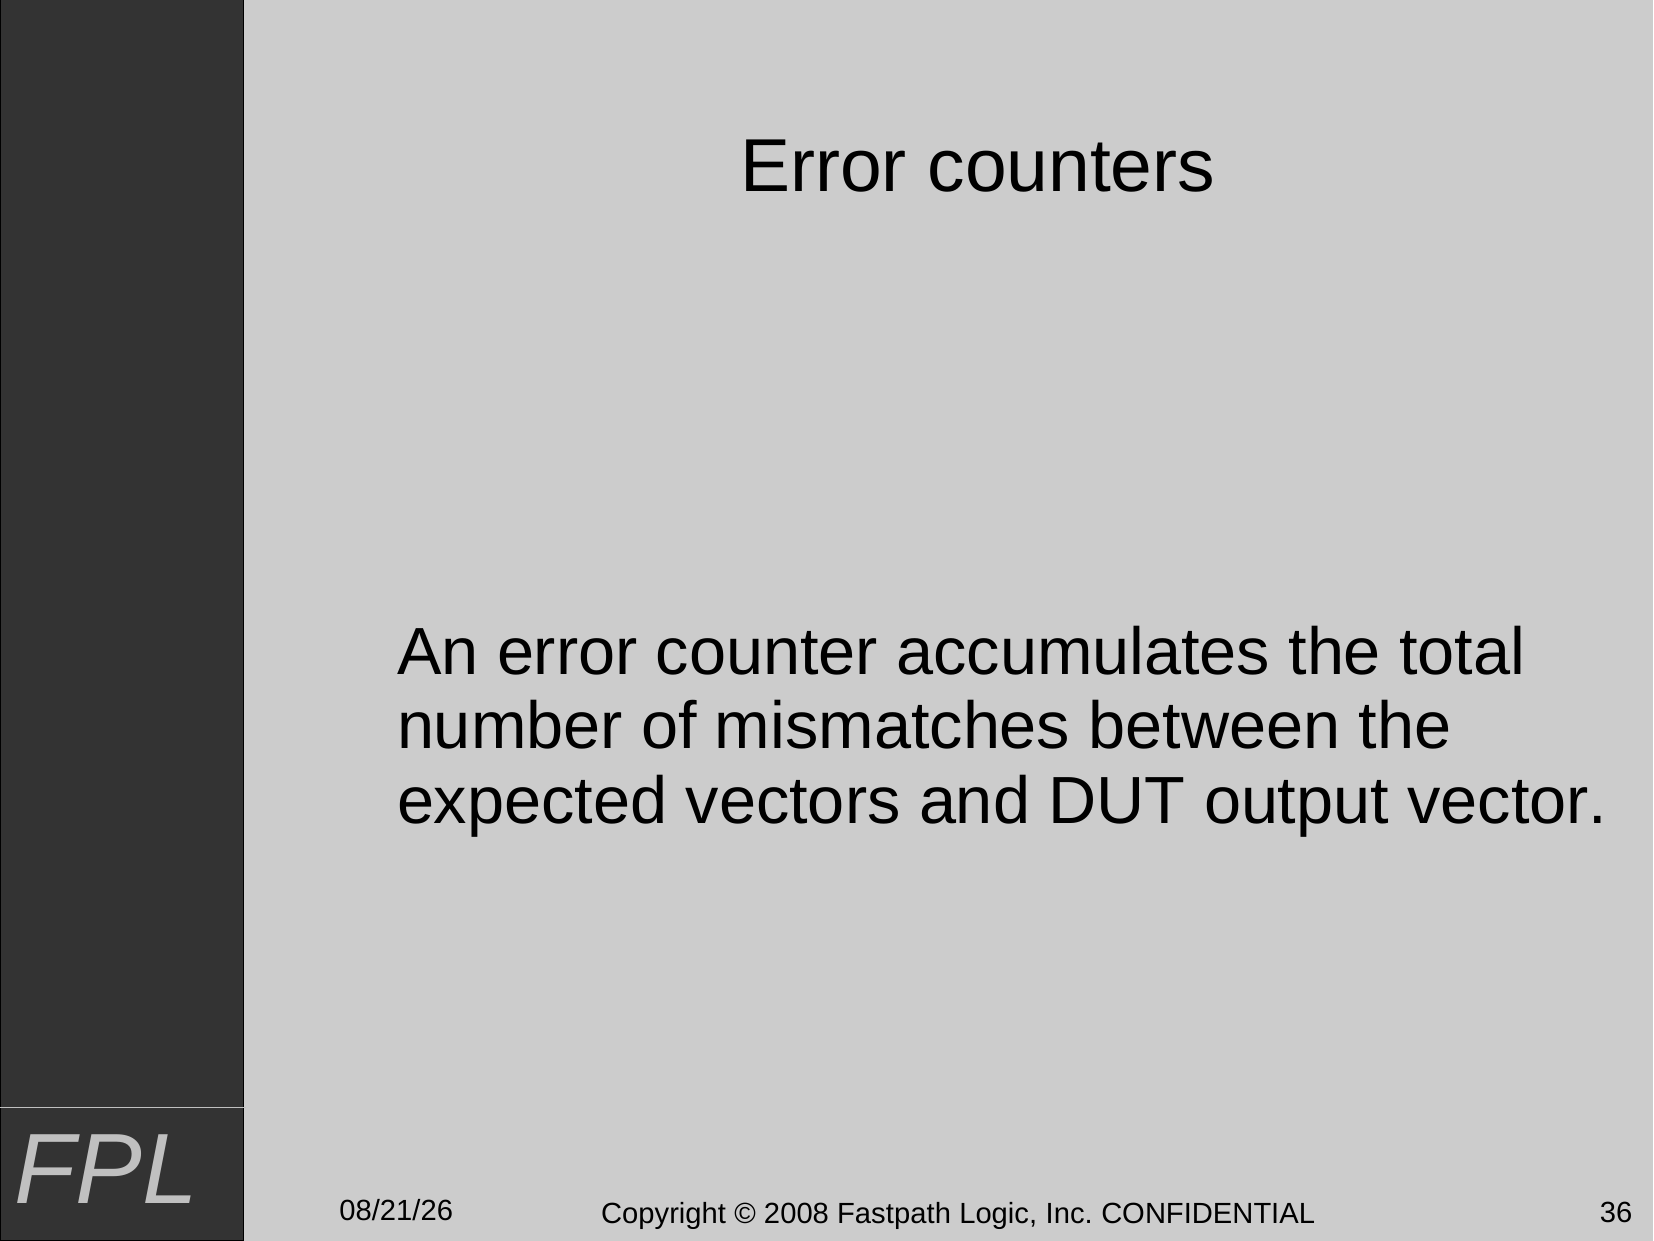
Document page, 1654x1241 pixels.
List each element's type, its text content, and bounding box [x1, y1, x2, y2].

subtitle An error counter accumulates the total number of mismatches between the expected vectors and DUT output vector. [322, 272, 1634, 1179]
title Error counters [426, 57, 1529, 272]
